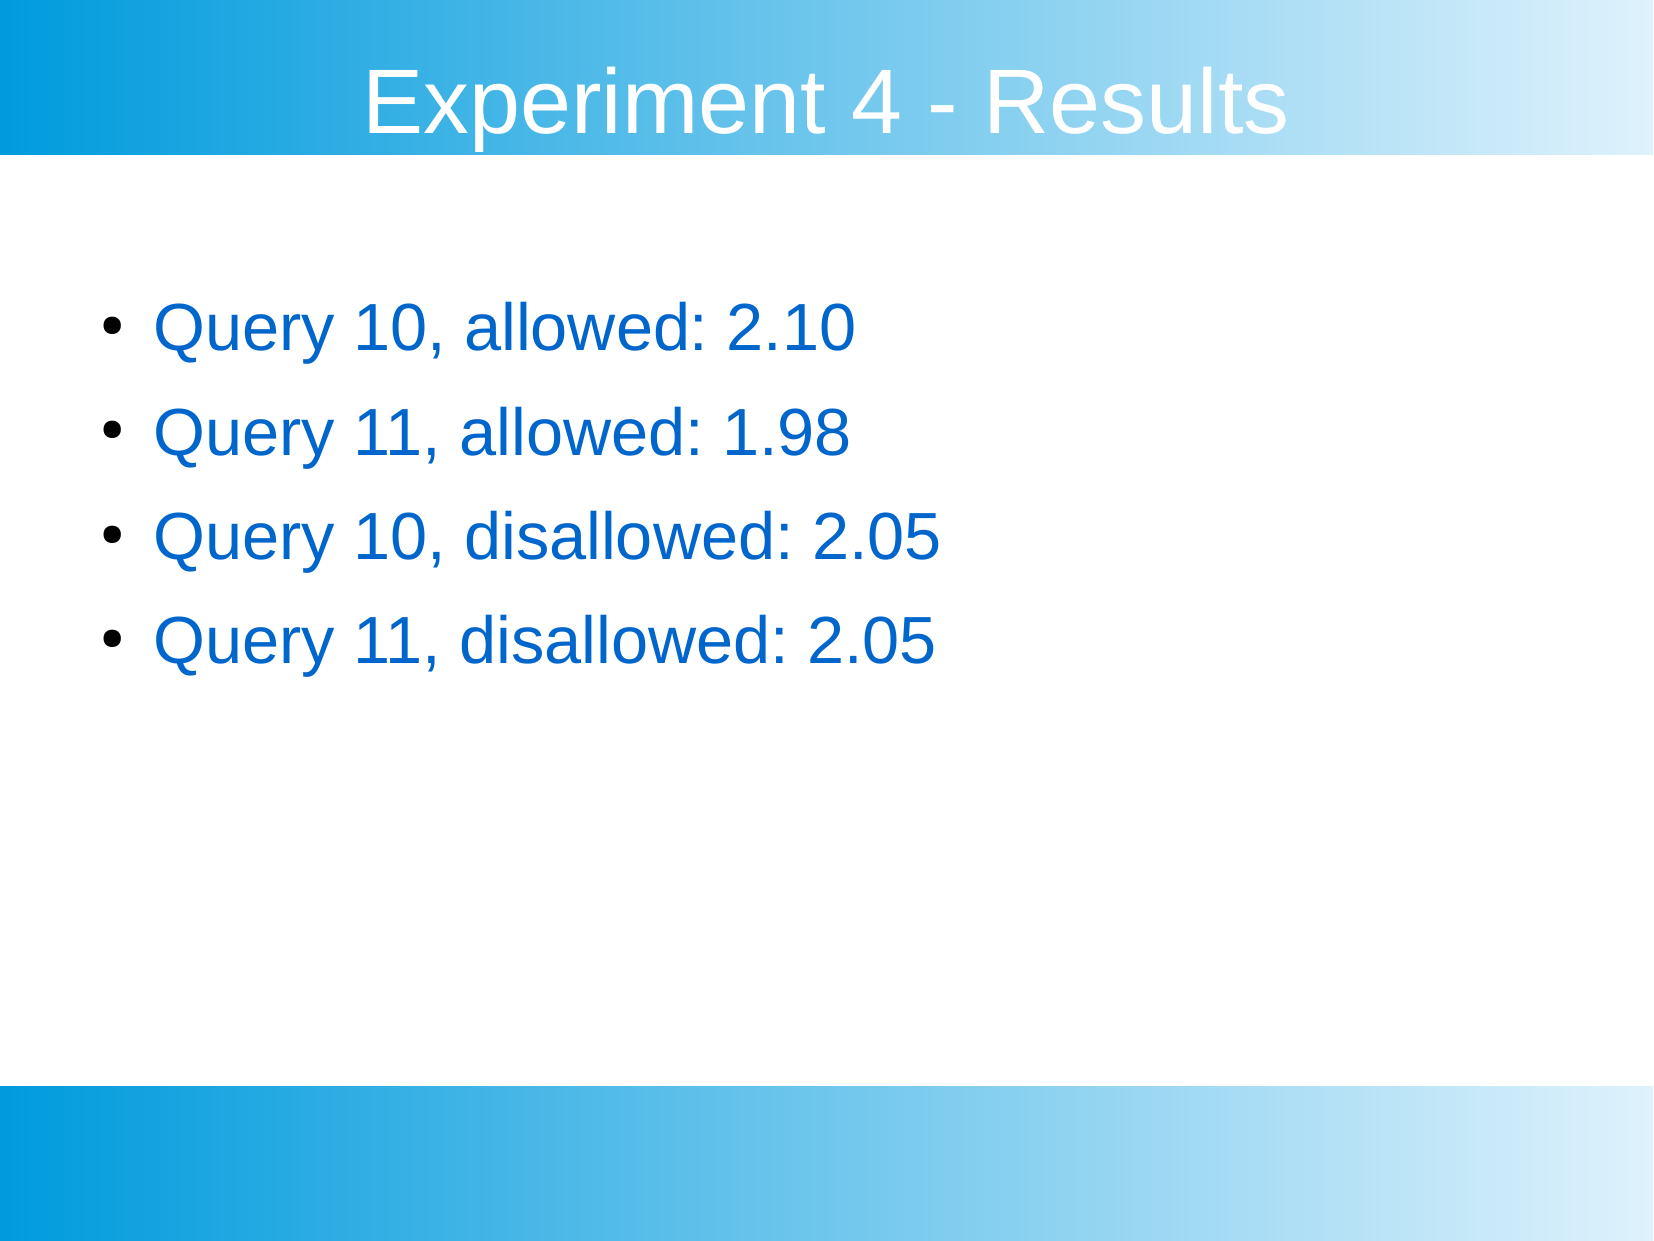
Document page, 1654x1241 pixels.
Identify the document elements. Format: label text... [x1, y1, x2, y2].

list Query 10, allowed: 2.10 Query 11, allowed: 1.98 Query 10, disallowed: 2.05 Query 11, disallowed: 2.05 [82, 290, 1571, 1010]
title Experiment 4 - Results [82, 49, 1571, 155]
